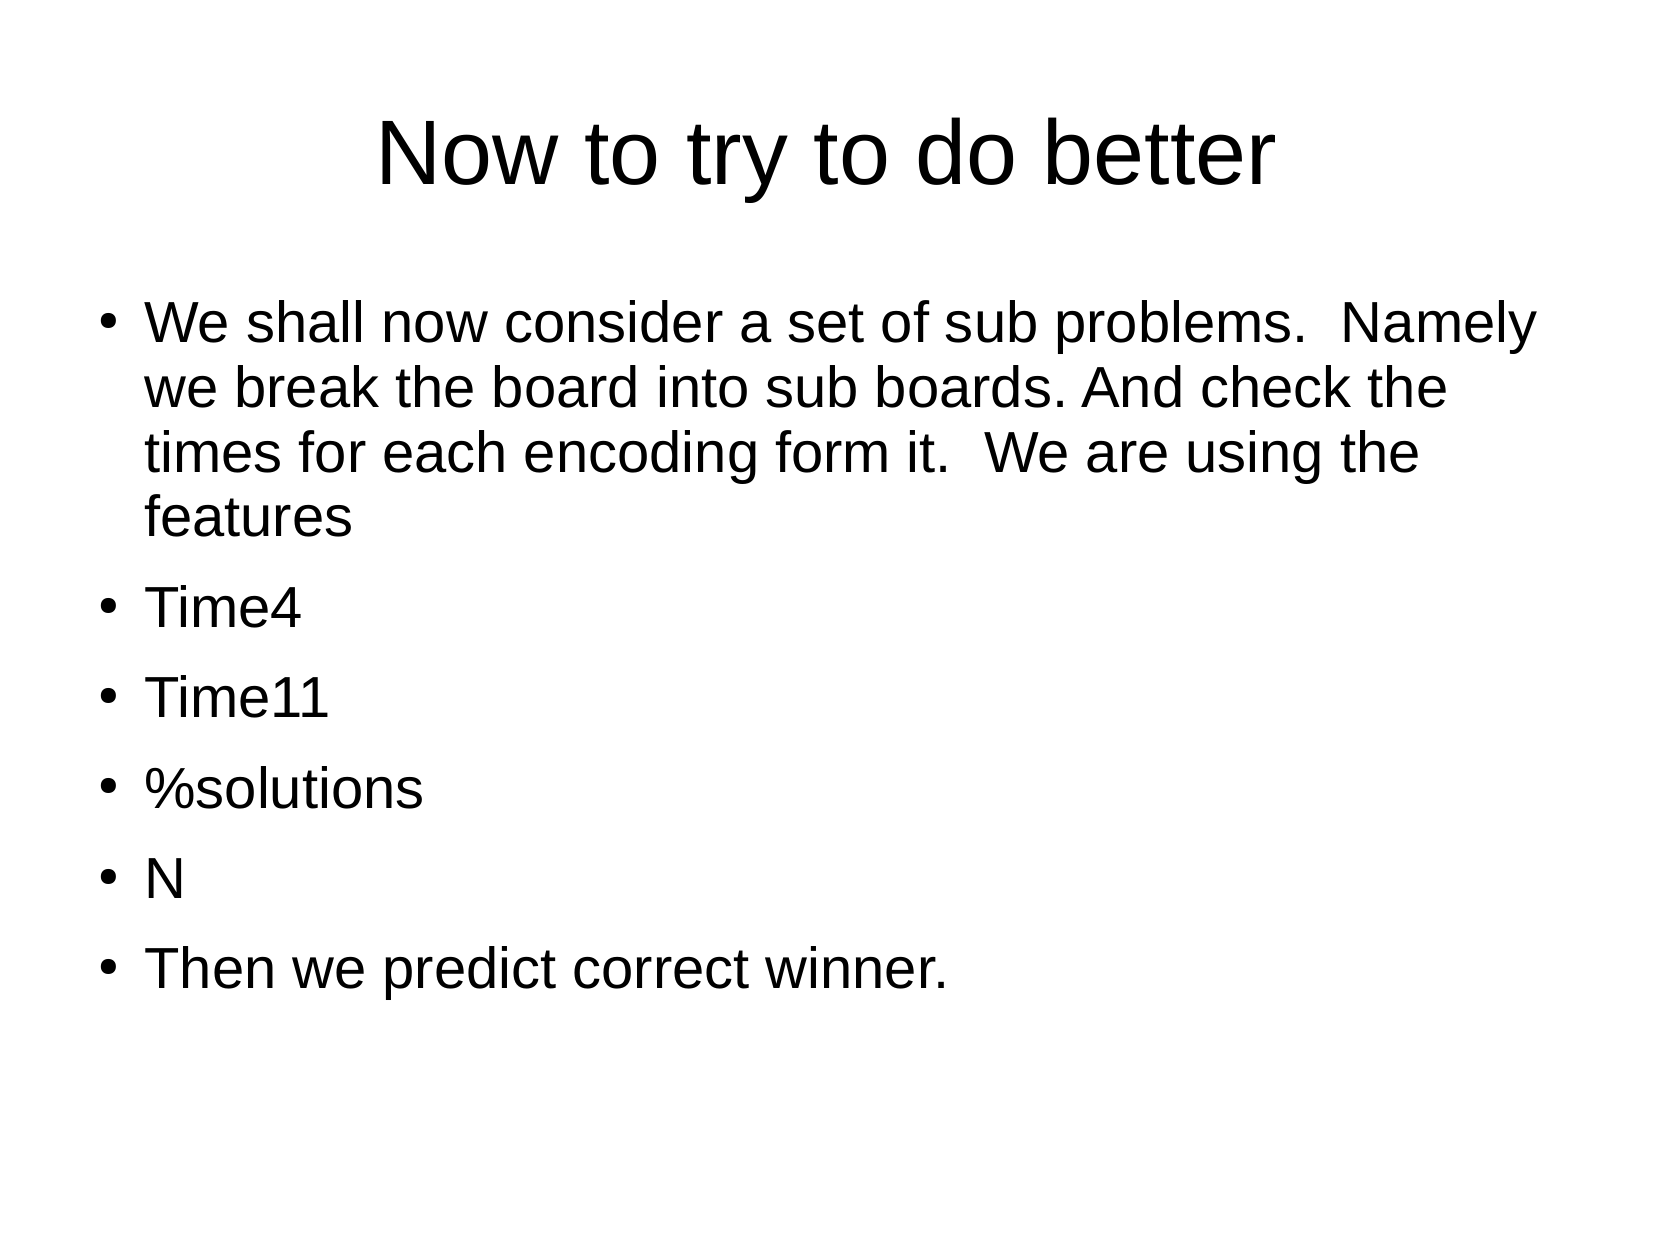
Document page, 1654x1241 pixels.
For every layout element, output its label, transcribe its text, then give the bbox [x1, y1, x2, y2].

list We shall now consider a set of sub problems. Namely we break the board into sub boards. And check the times for each encoding form it. We are using the features Time4 Time11 %solutions N Then we predict correct winner. [82, 290, 1571, 1010]
title Now to try to do better [82, 49, 1571, 257]
